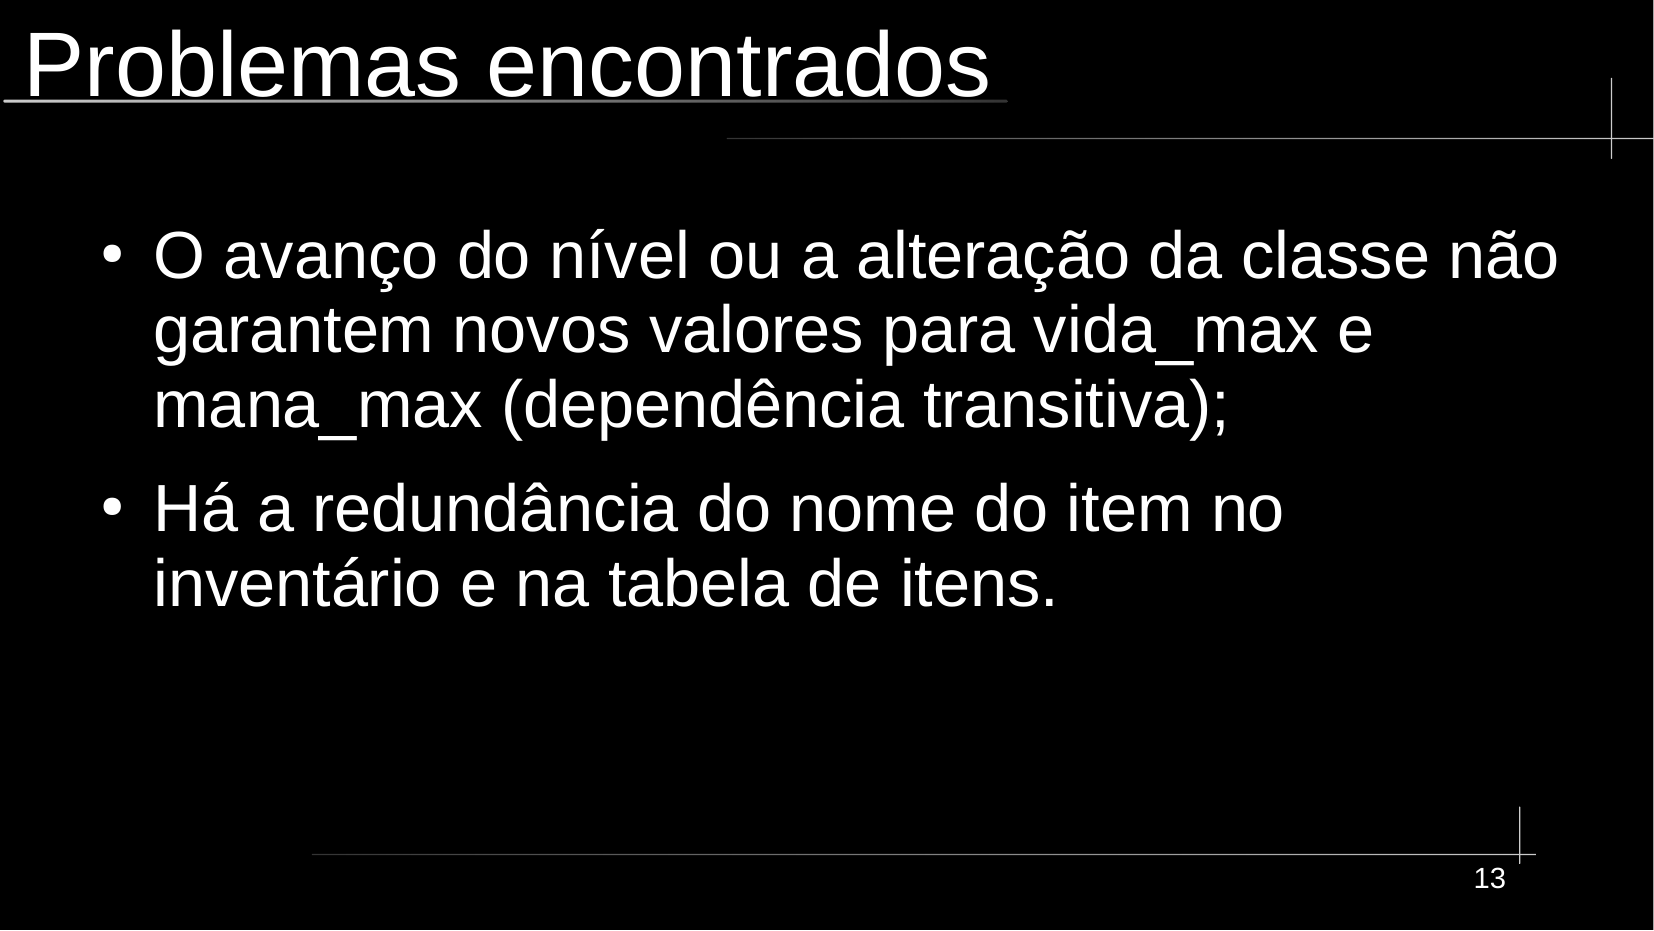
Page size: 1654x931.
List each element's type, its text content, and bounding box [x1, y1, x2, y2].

title Problemas encontrados [23, 11, 1589, 119]
list O avanço do nível ou a alteração da classe não garantem novos valores para vida_max e mana_max (dependência transitiva); Há a redundância do nome do item no inventário e na tabela de itens. [82, 217, 1571, 758]
